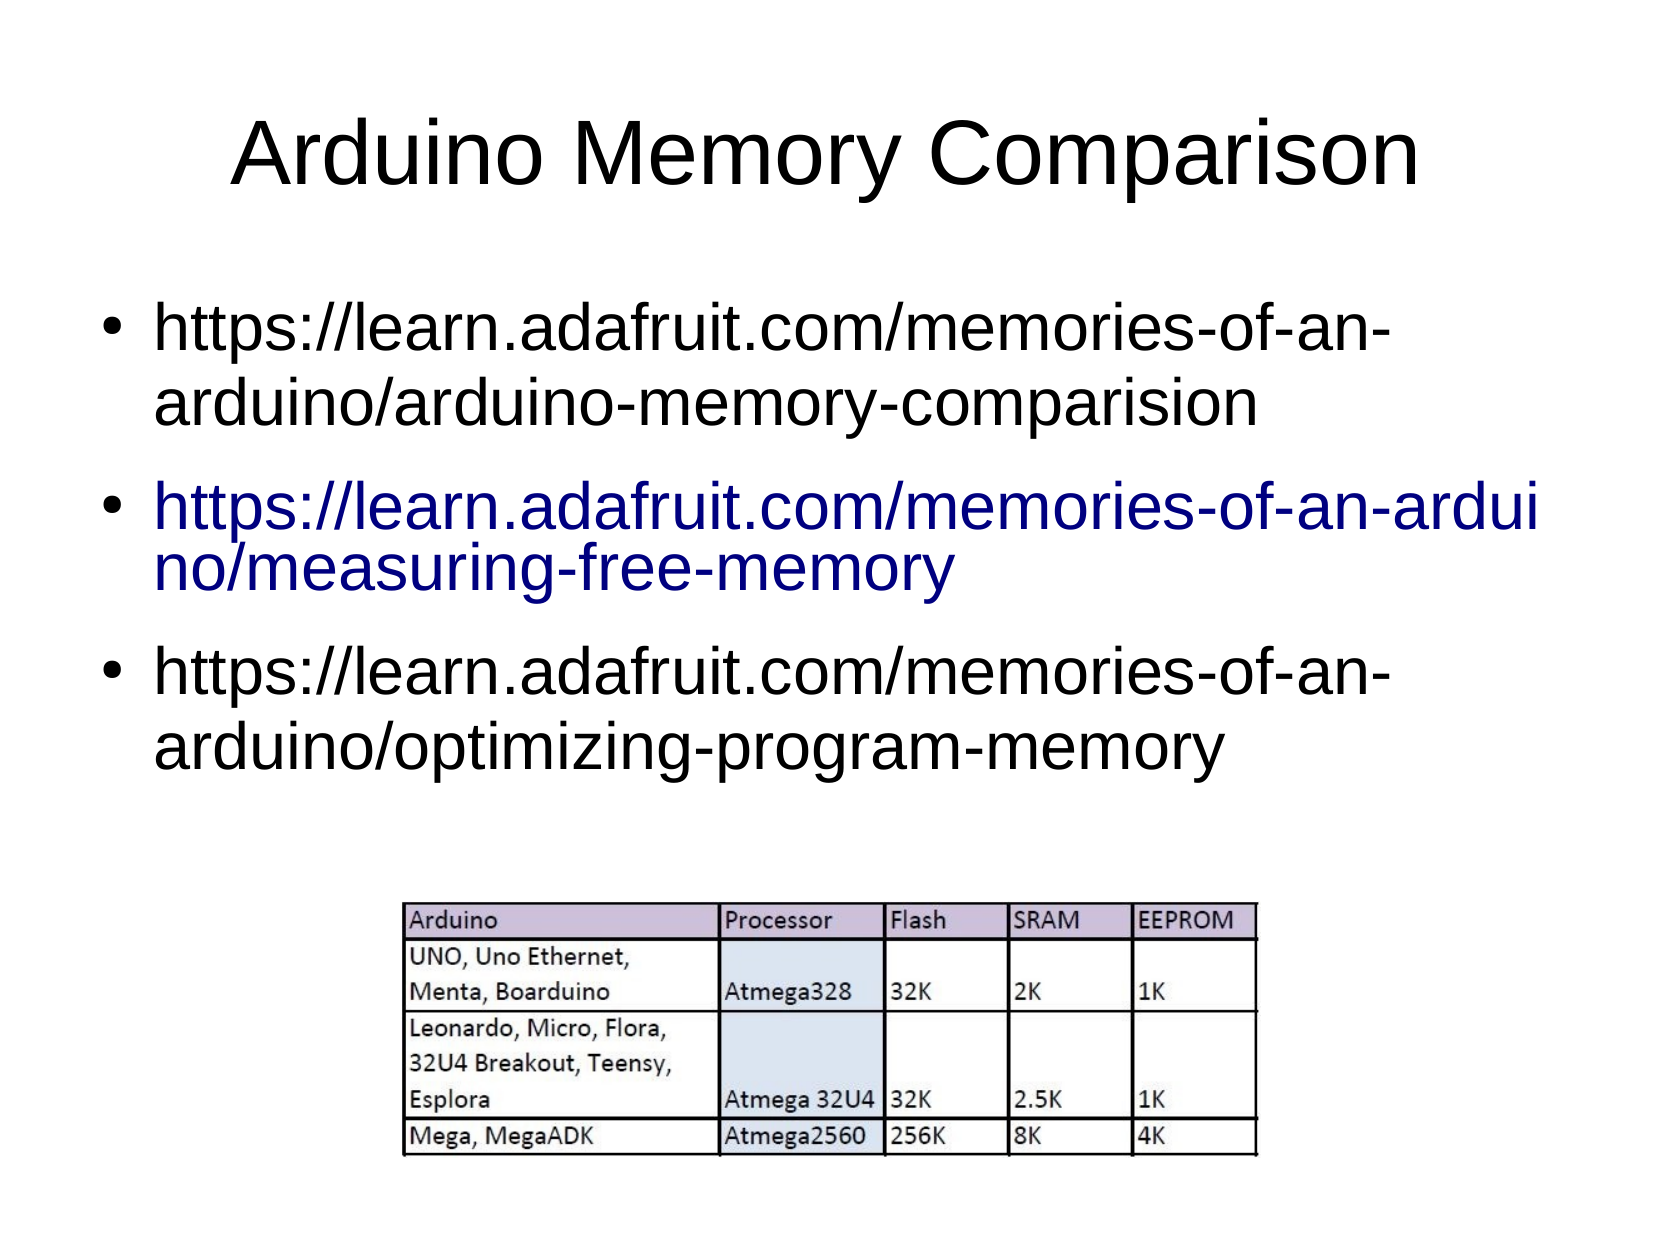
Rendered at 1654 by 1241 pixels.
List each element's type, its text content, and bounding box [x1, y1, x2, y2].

title Arduino Memory Comparison [82, 49, 1571, 257]
list https://learn.adafruit.com/memories-of-an-arduino/arduino-memory-comparision https://learn.adafruit.com/memories-of-an-arduino/measuring-free-memory https://learn.adafruit.com/memories-of-an-arduino/optimizing-program-memory [82, 290, 1571, 1010]
picture [401, 901, 1261, 1158]
